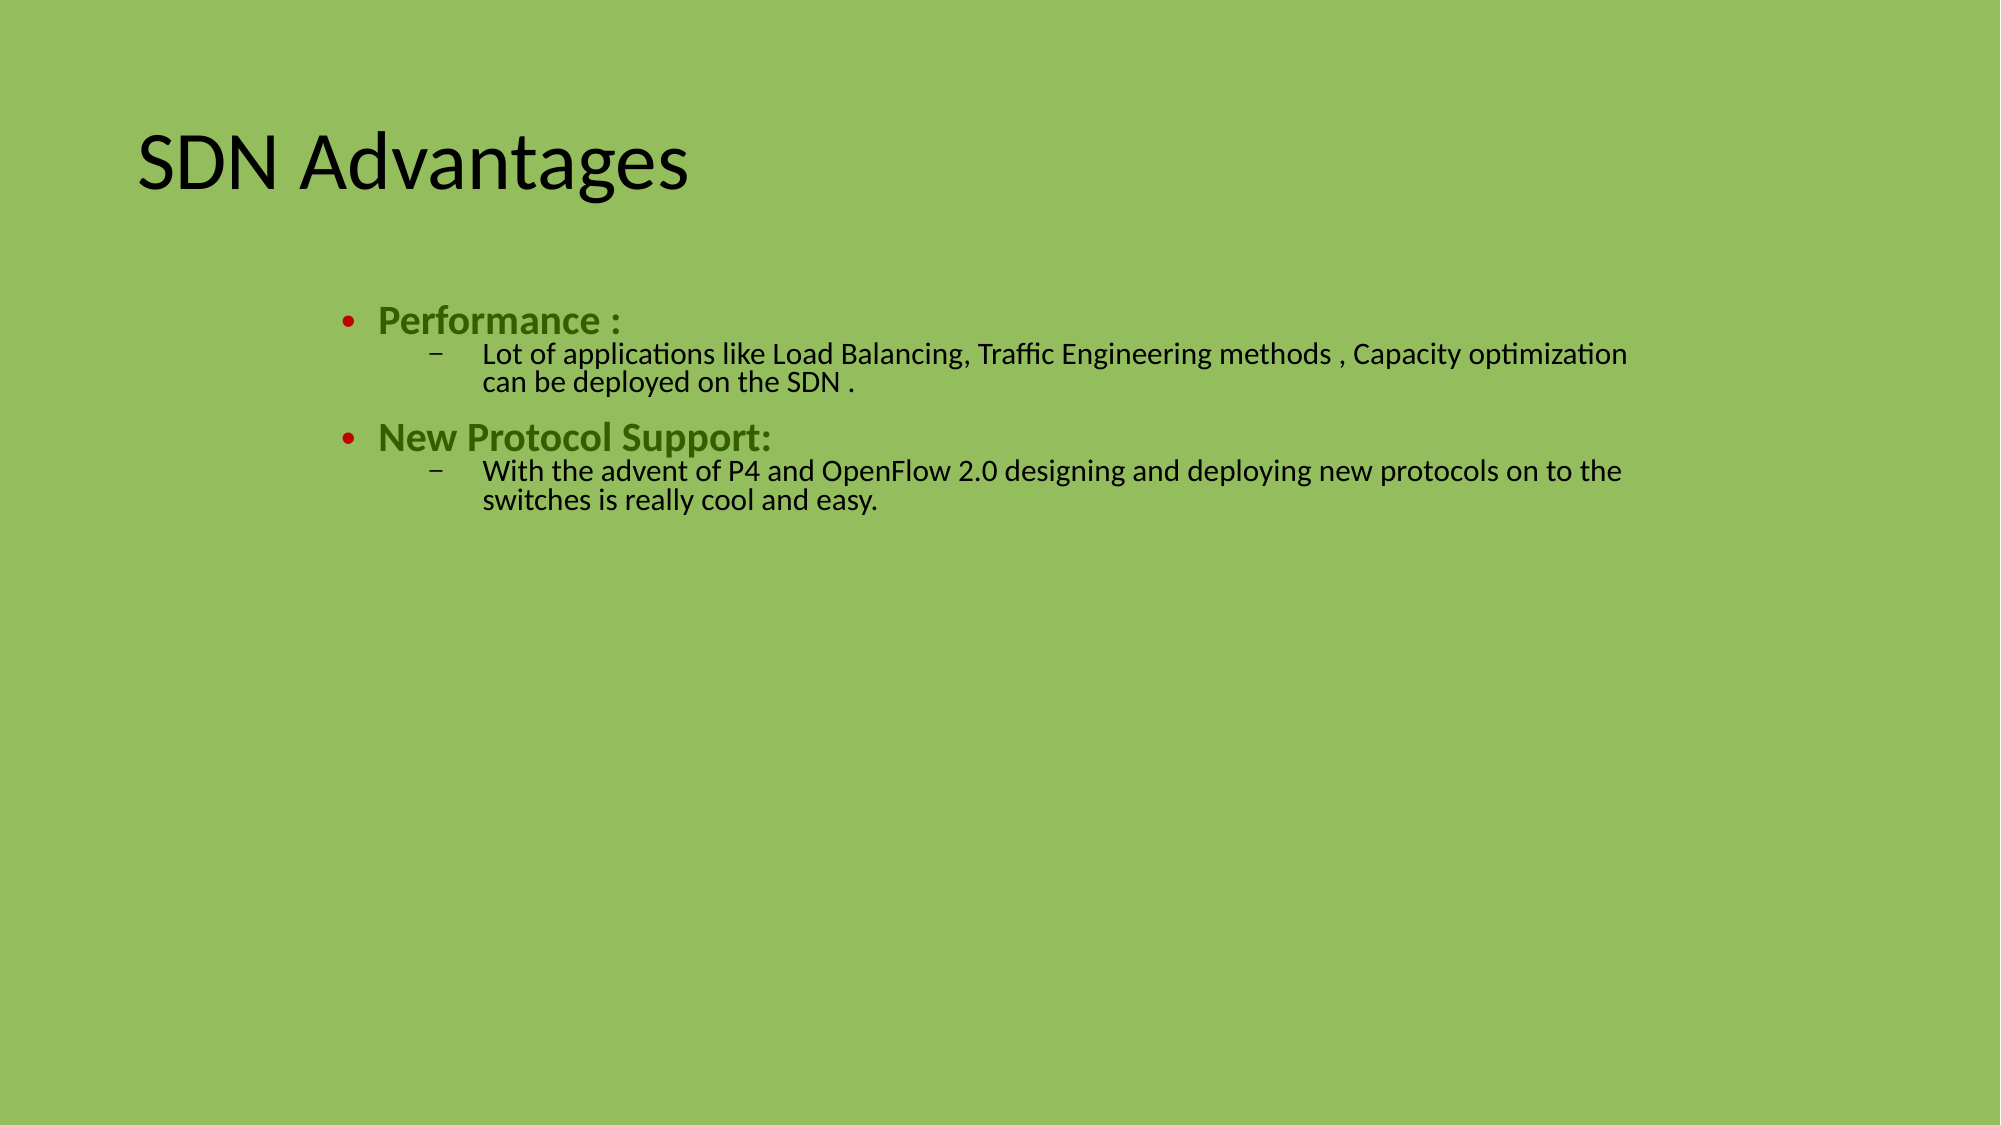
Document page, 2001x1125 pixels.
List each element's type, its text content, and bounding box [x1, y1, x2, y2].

title SDN Advantages [137, 59, 1863, 278]
list [325, 297, 1675, 1067]
